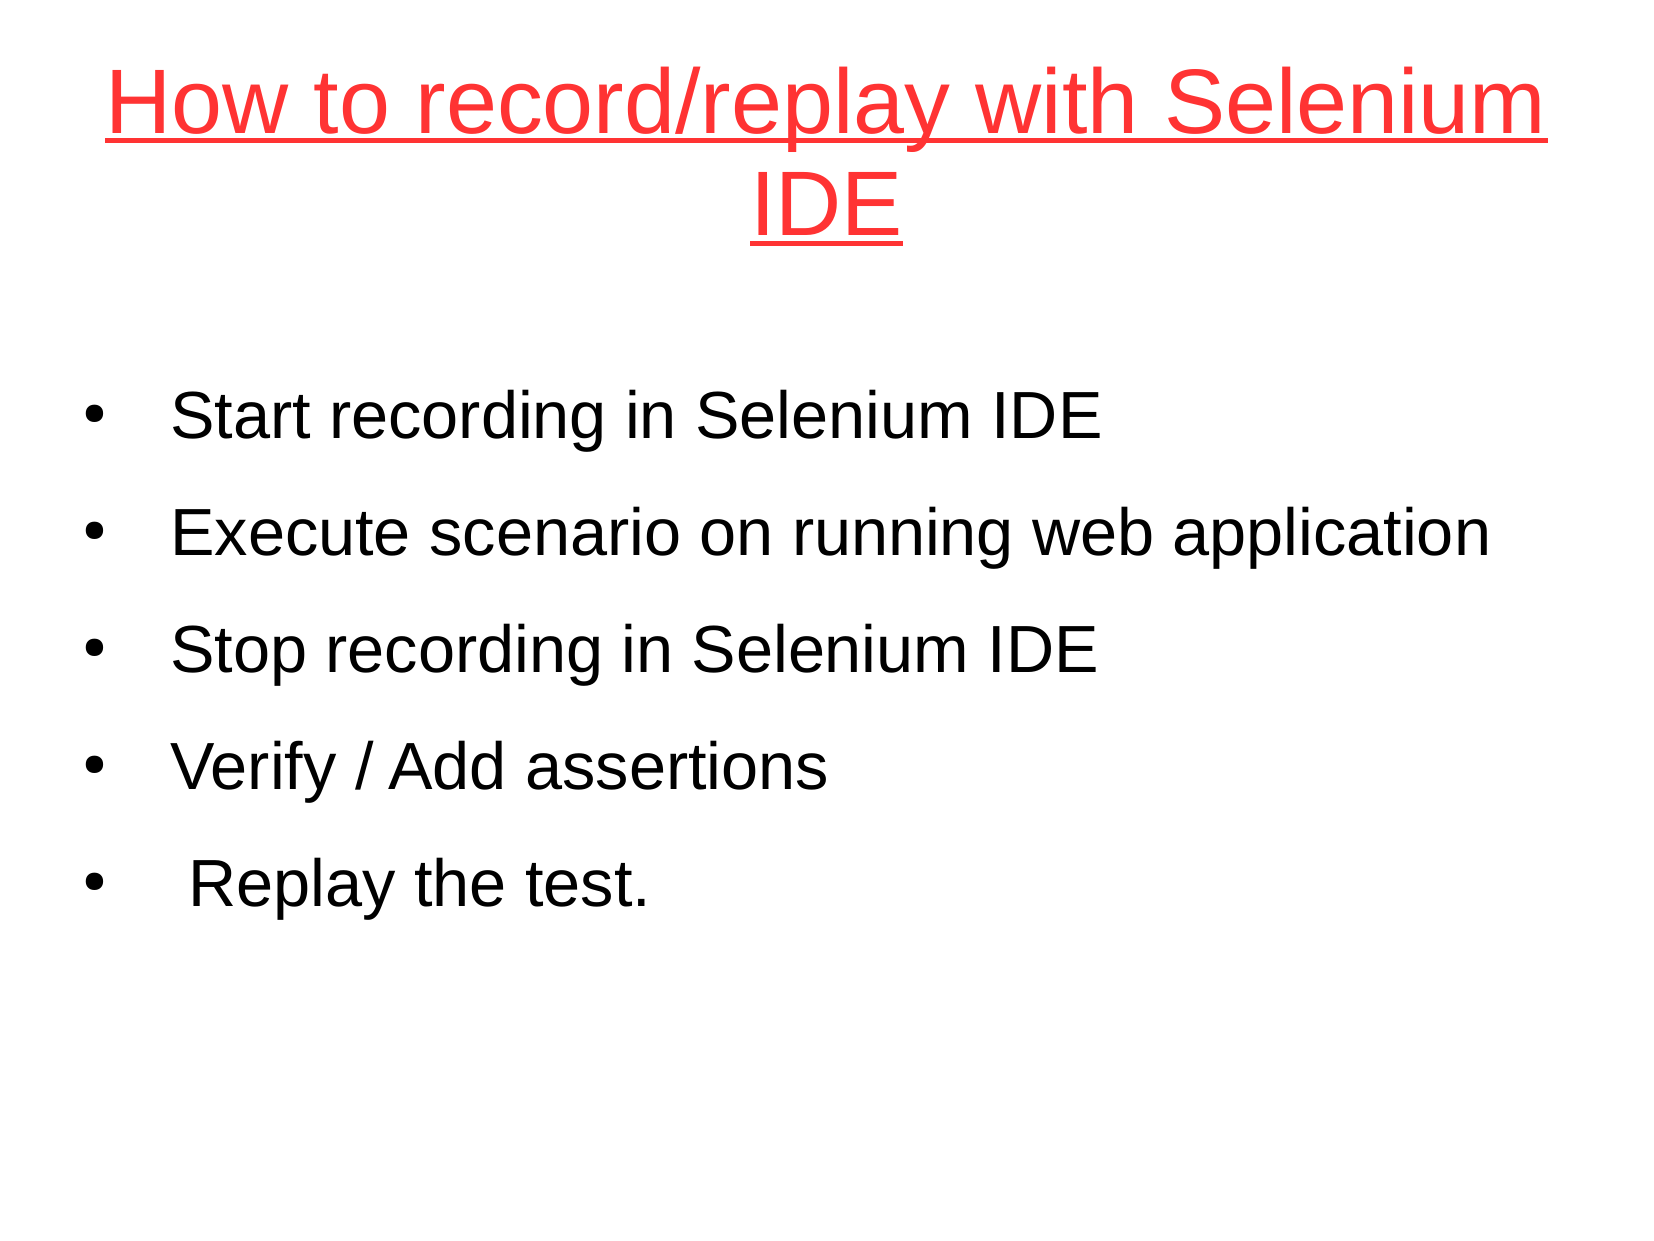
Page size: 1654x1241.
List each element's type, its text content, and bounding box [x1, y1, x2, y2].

list Start recording in Selenium IDE Execute scenario on running web application Stop recording in Selenium IDE Verify / Add assertions Replay the test. [82, 290, 1571, 1010]
title How to record/replay with Selenium IDE [82, 49, 1571, 257]
